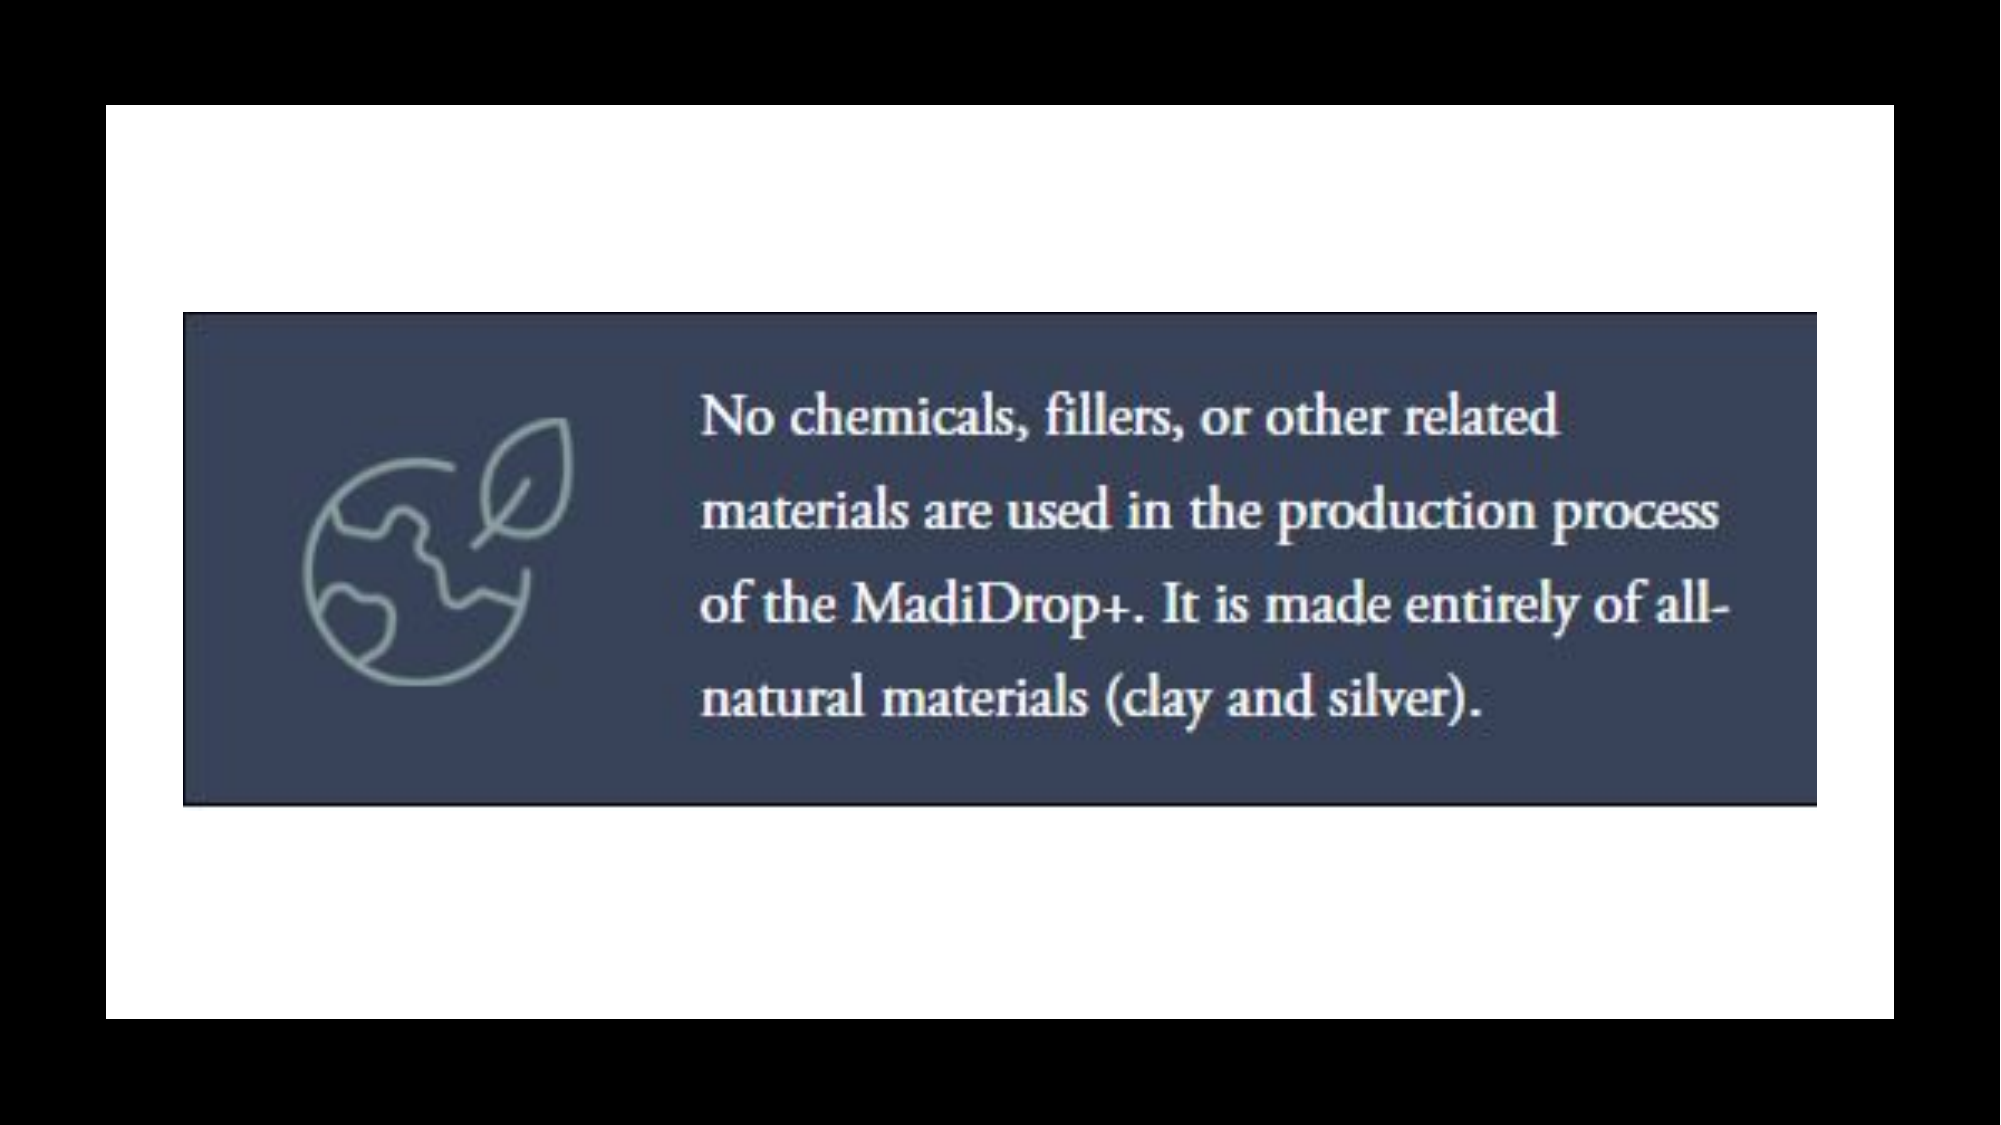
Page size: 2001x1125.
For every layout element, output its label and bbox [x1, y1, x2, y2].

text_box [0, 0, 2000, 1125]
picture [183, 313, 1817, 811]
